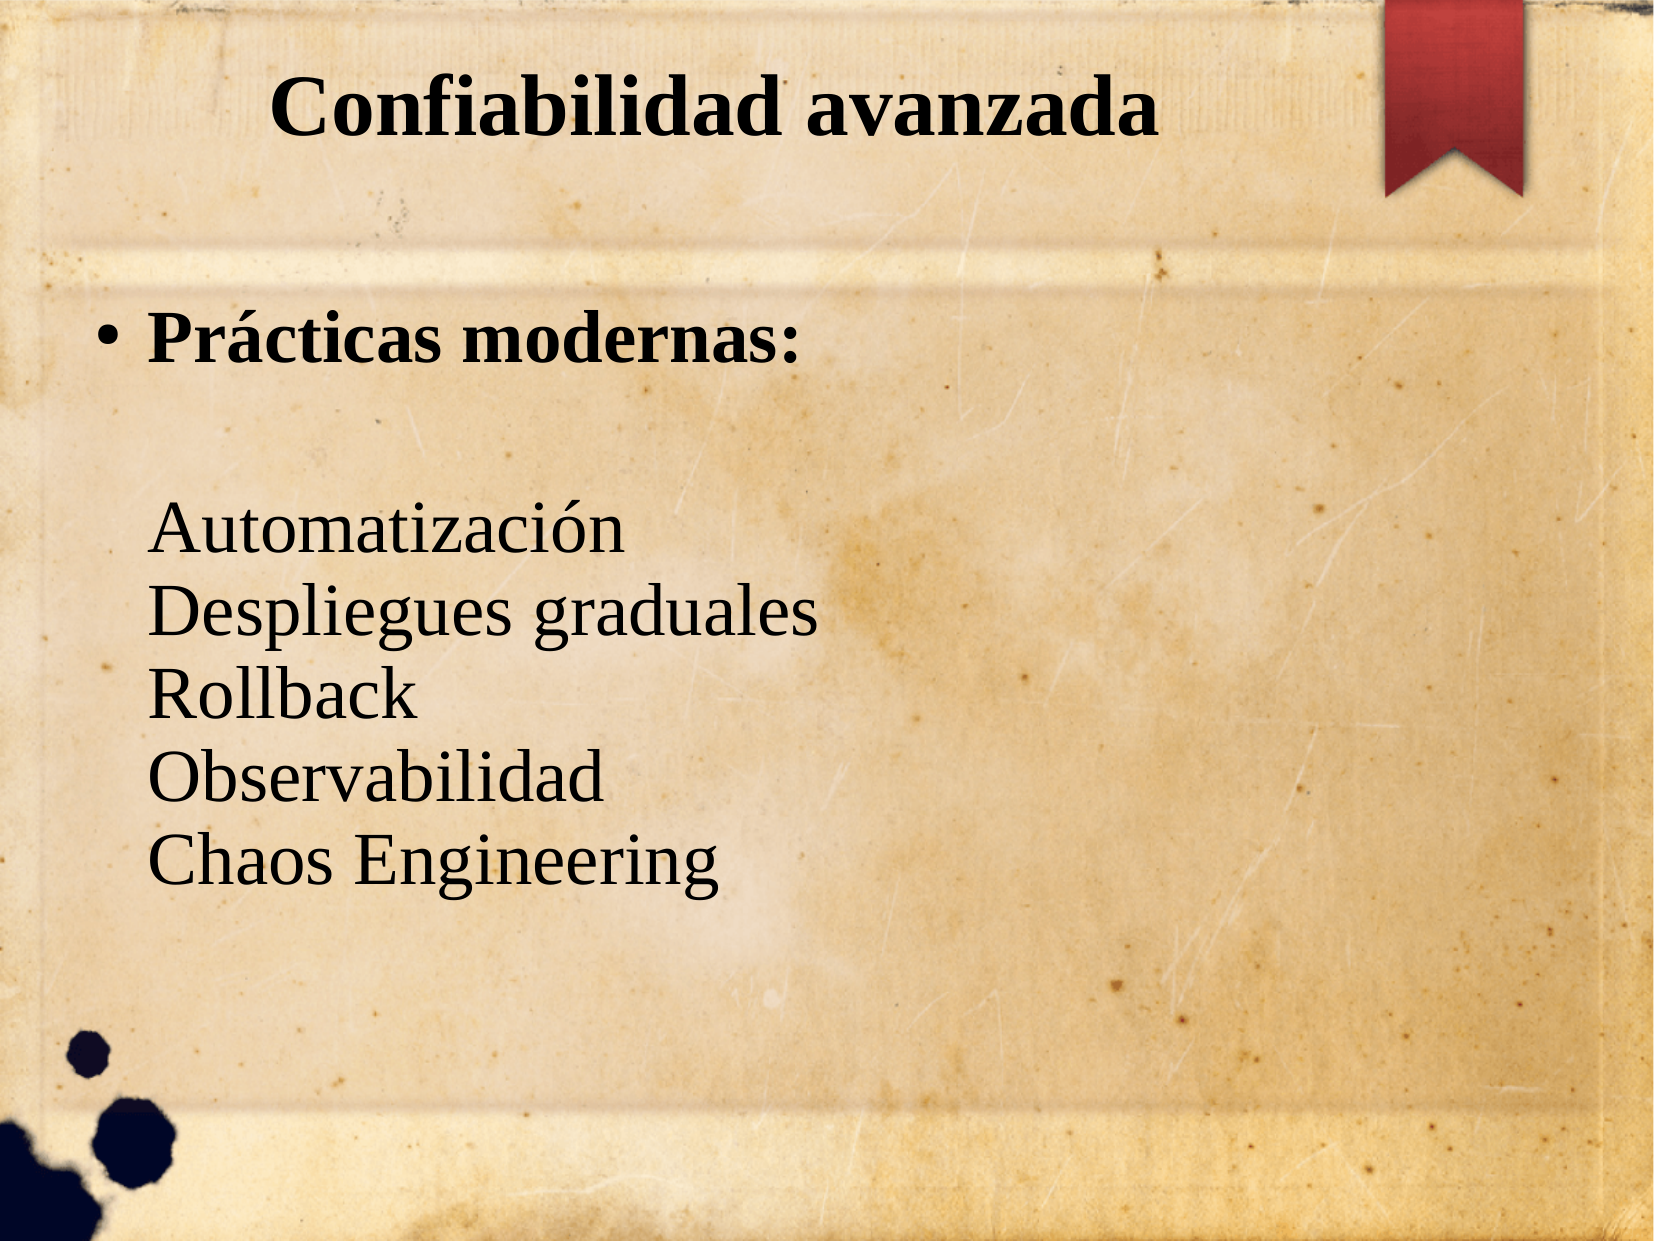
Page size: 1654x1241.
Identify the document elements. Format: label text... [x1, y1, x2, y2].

list Prácticas modernas: Automatización Despliegues graduales Rollback Observabilidad Chaos Engineering [76, 295, 1565, 1015]
title Confiabilidad avanzada [82, 49, 1347, 237]
picture [0, 0, 1654, 1241]
